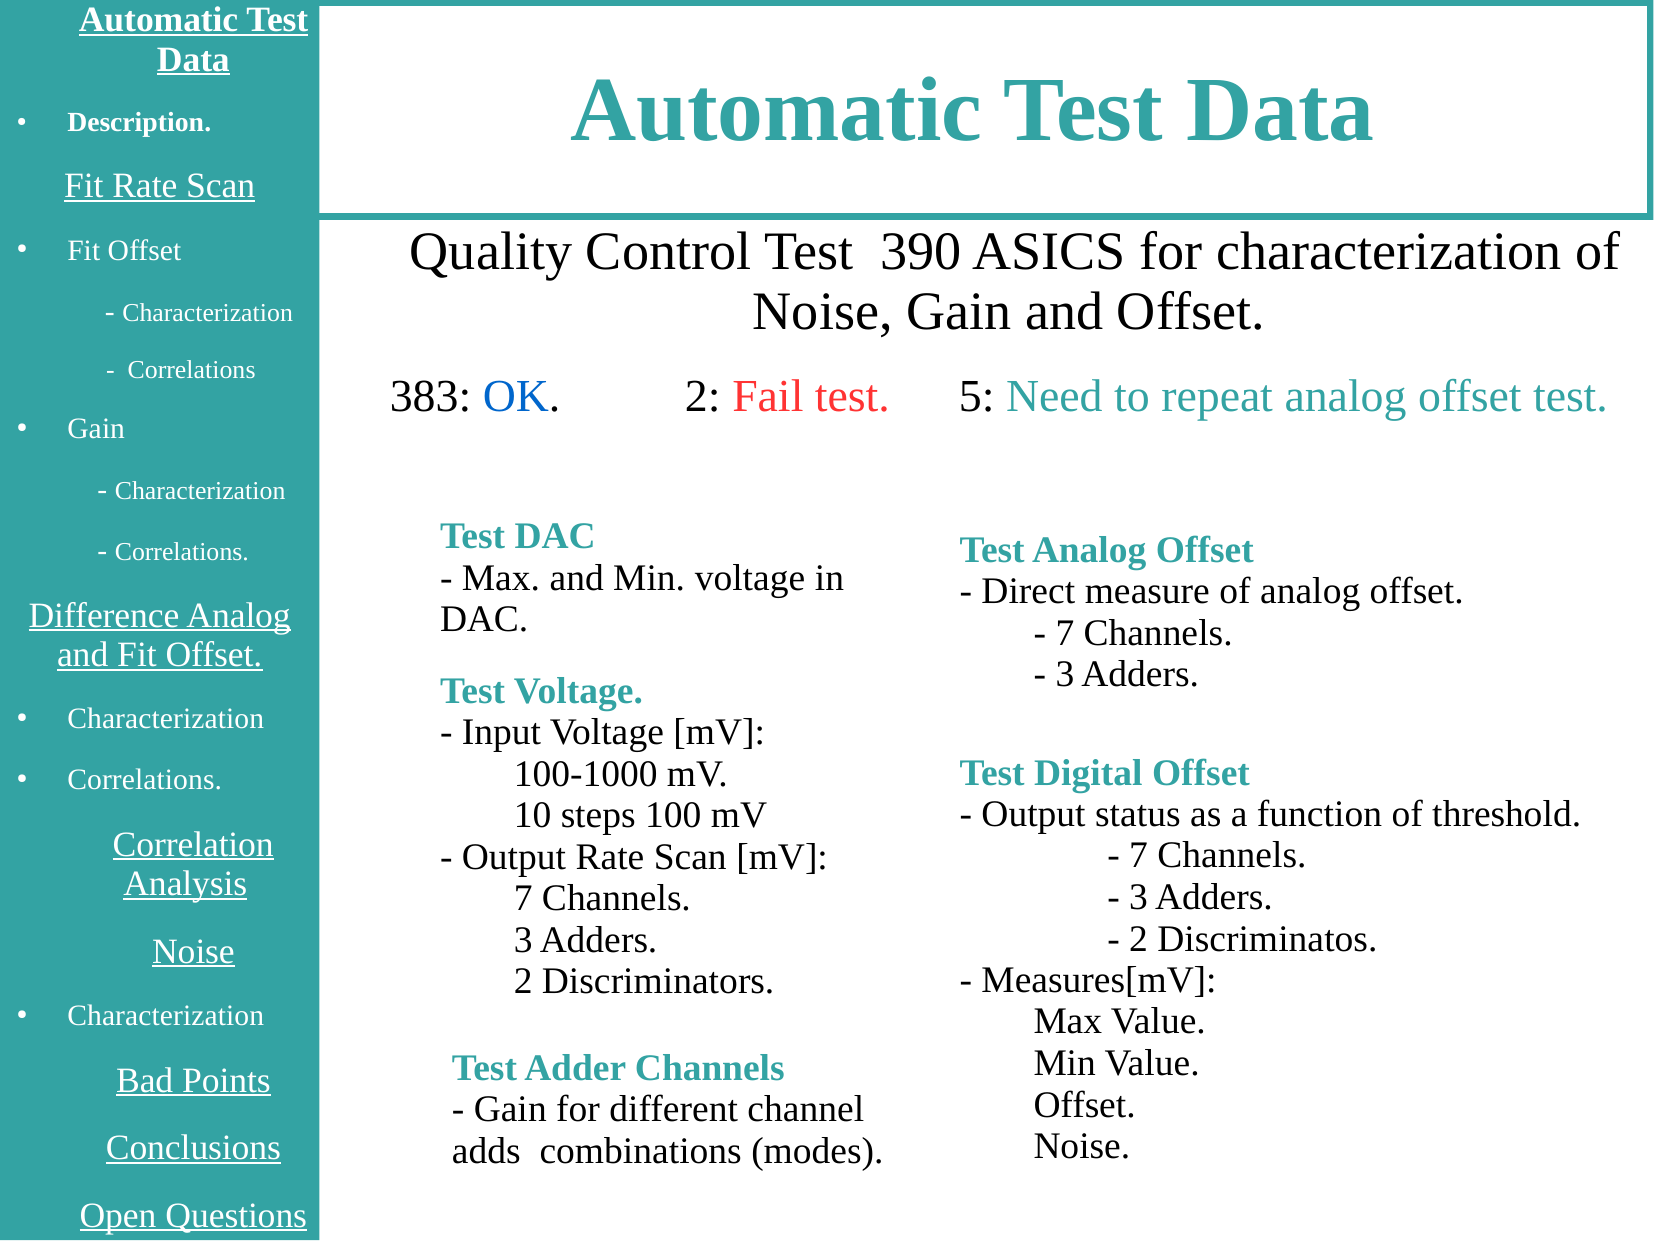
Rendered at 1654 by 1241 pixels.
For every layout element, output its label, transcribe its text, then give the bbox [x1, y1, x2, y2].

text_box Test Digital Offset - Output status as a function of threshold. - 7 Channels. - 3 Adders. - 2 Discriminatos. - Measures[mV]: Max Value. Min Value. Offset. Noise. [944, 744, 1654, 1241]
text_box Test Analog Offset - Direct measure of analog offset. - 7 Channels. - 3 Adders. [944, 521, 1524, 744]
text_box Test Adder Channels - Gain for different channel adds combinations (modes). [437, 1039, 922, 1241]
list Automatic Test Data Description. Fit Rate Scan Fit Offset - Characterization - Correlations Gain - Characterization - Correlations. Difference Analog and Fit Offset. Characterization Correlations. Correlation Analysis Noise Characterization Bad Points Conclusions Open Questions [0, 0, 320, 1241]
list Quality Control Test 390 ASICS for characterization of Noise, Gain and Offset. 383: OK. 2: Fail test. 5: Need to repeat analog offset test. [320, 220, 1642, 1241]
title Automatic Test Data [320, 2, 1651, 217]
text_box Test Voltage. - Input Voltage [mV]: 100-1000 mV. 10 steps 100 mV - Output Rate Scan [mV]: 7 Channels. 3 Adders. 2 Discriminators. [425, 826, 875, 1052]
text_box Test DAC - Max. and Min. voltage in DAC. [425, 507, 875, 826]
